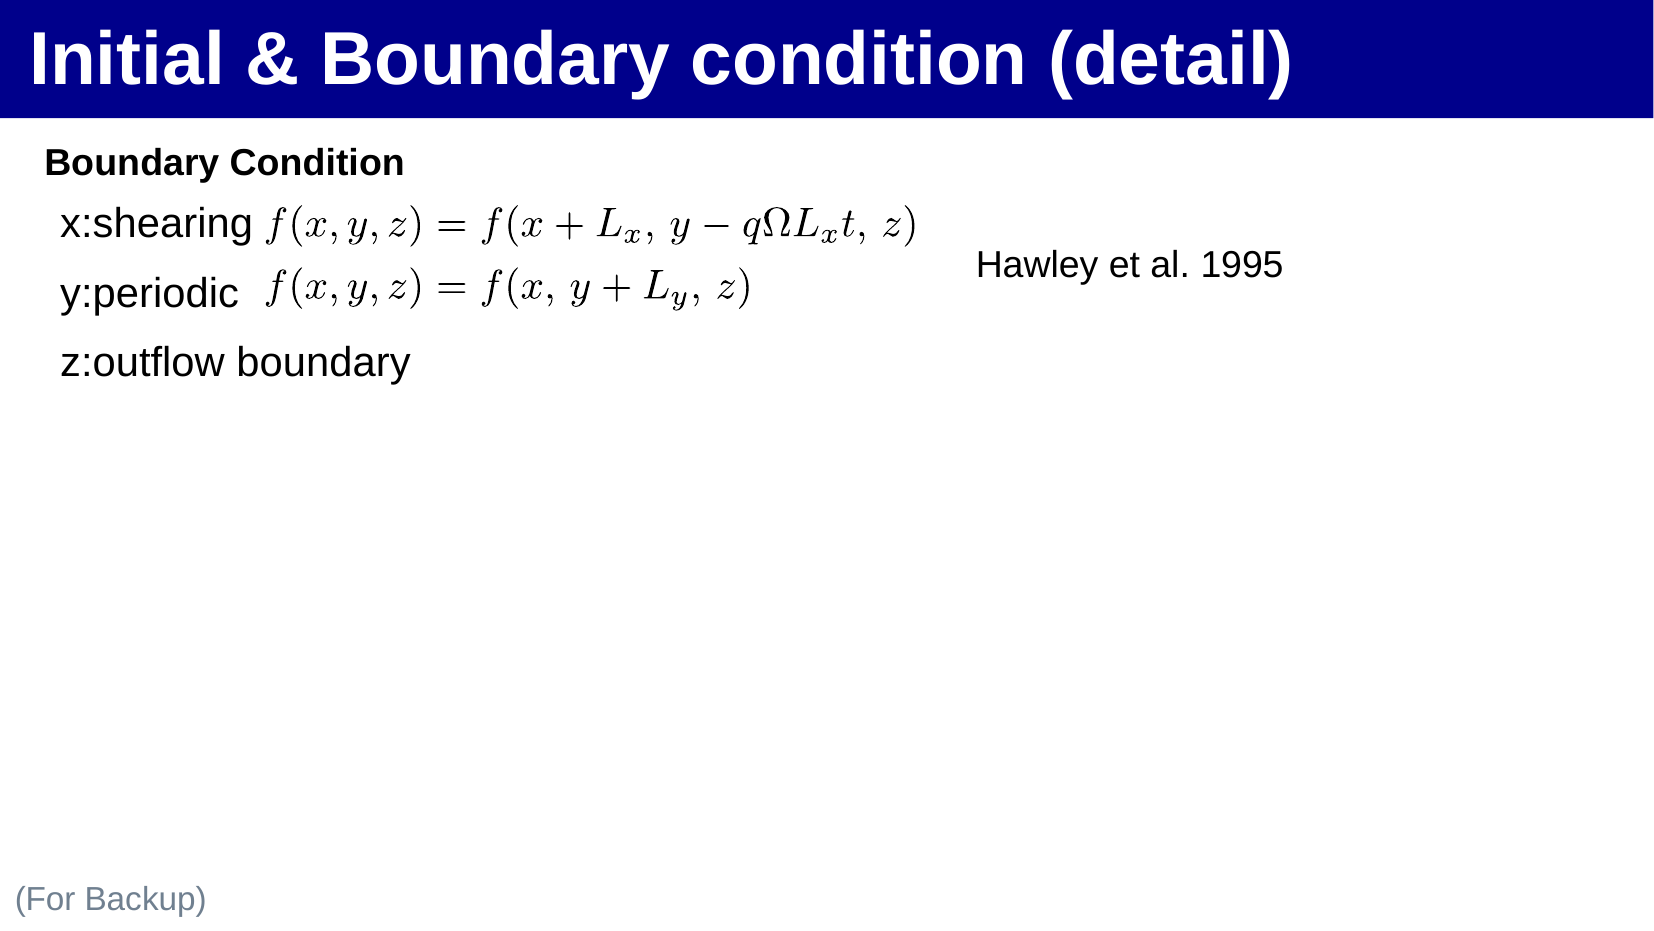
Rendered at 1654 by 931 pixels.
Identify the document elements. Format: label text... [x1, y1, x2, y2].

text_box Hawley et al. 1995 [961, 236, 1300, 294]
text_box Boundary Condition [29, 134, 443, 192]
text_box [443, 205, 915, 311]
text_box x:shearing y:periodic z:outflow boundary [45, 169, 443, 394]
title Initial & Boundary condition (detail) [0, 0, 1654, 119]
